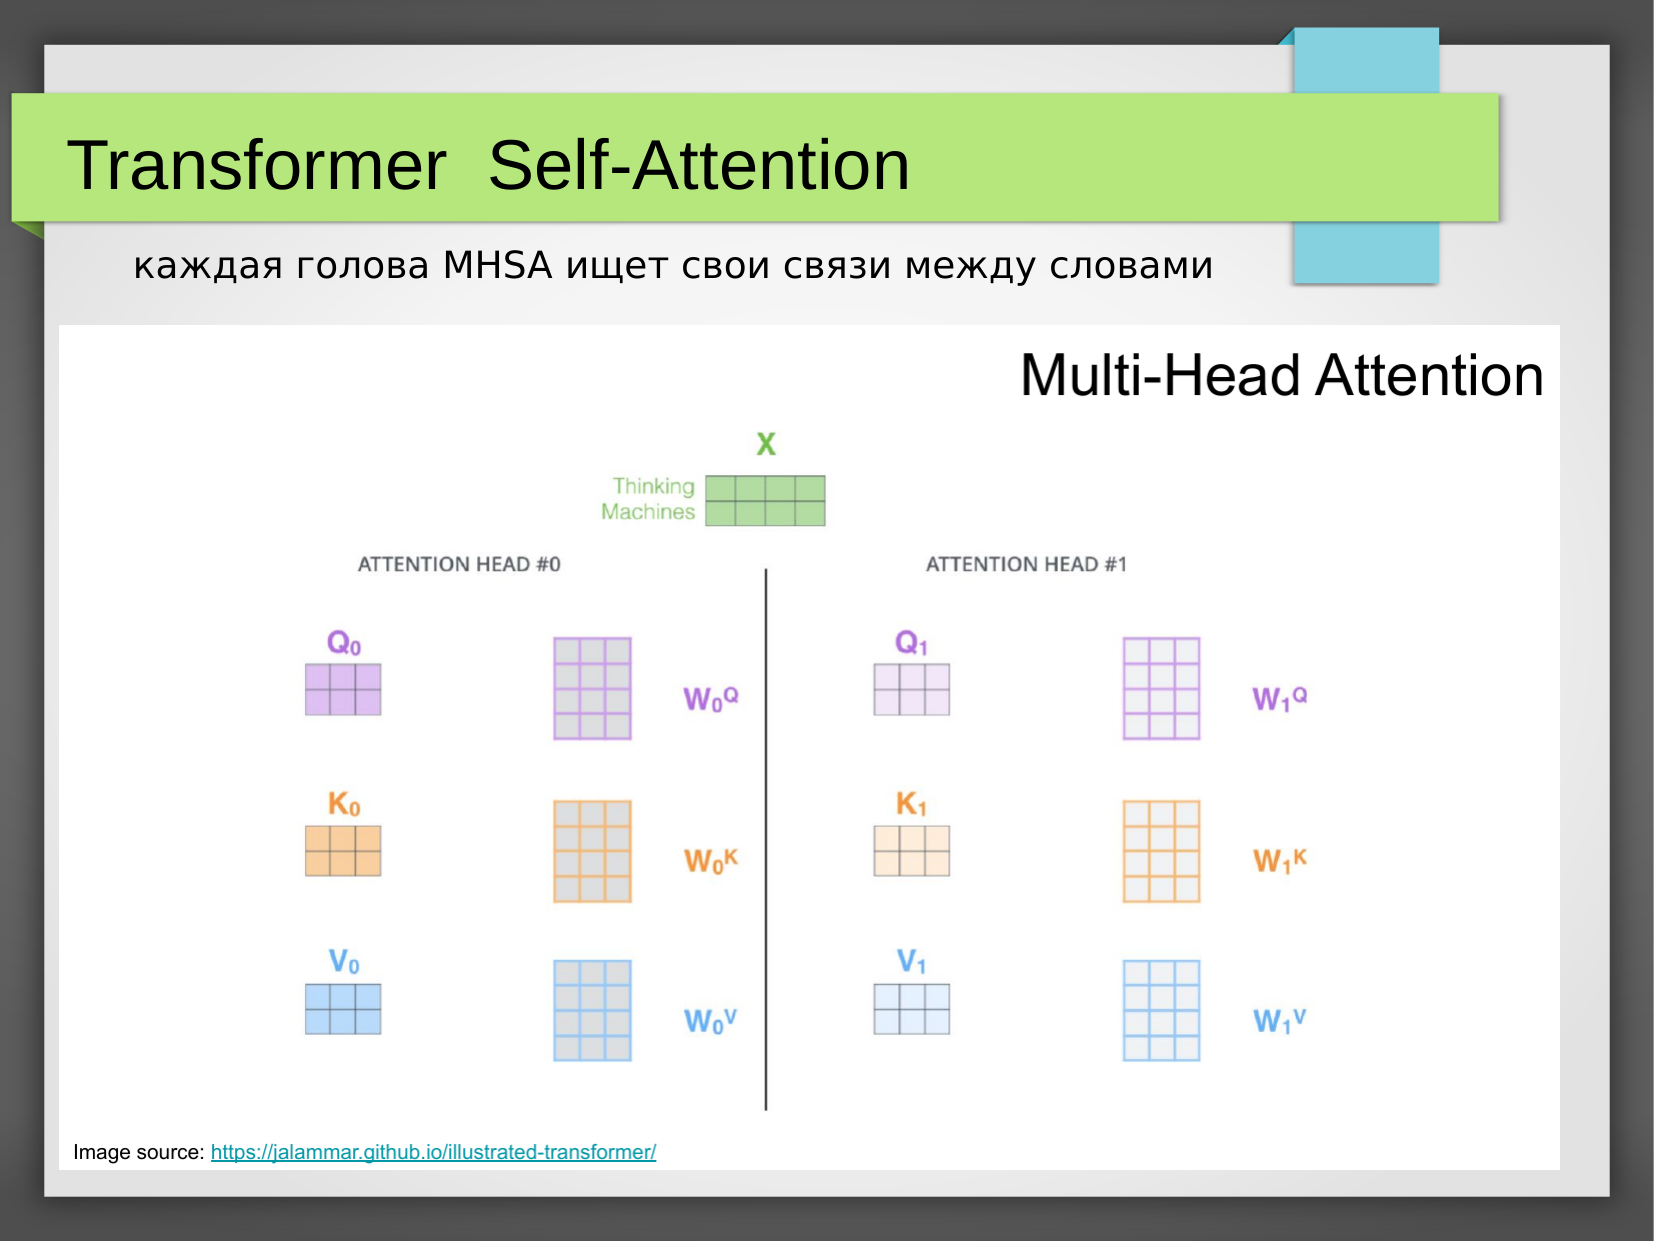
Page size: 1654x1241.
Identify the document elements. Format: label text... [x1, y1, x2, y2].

title Transformer Self-Attention [46, 125, 1441, 206]
picture [0, 0, 1654, 1241]
text_box каждая голова MHSA ищет свои связи между словами [118, 236, 1242, 296]
